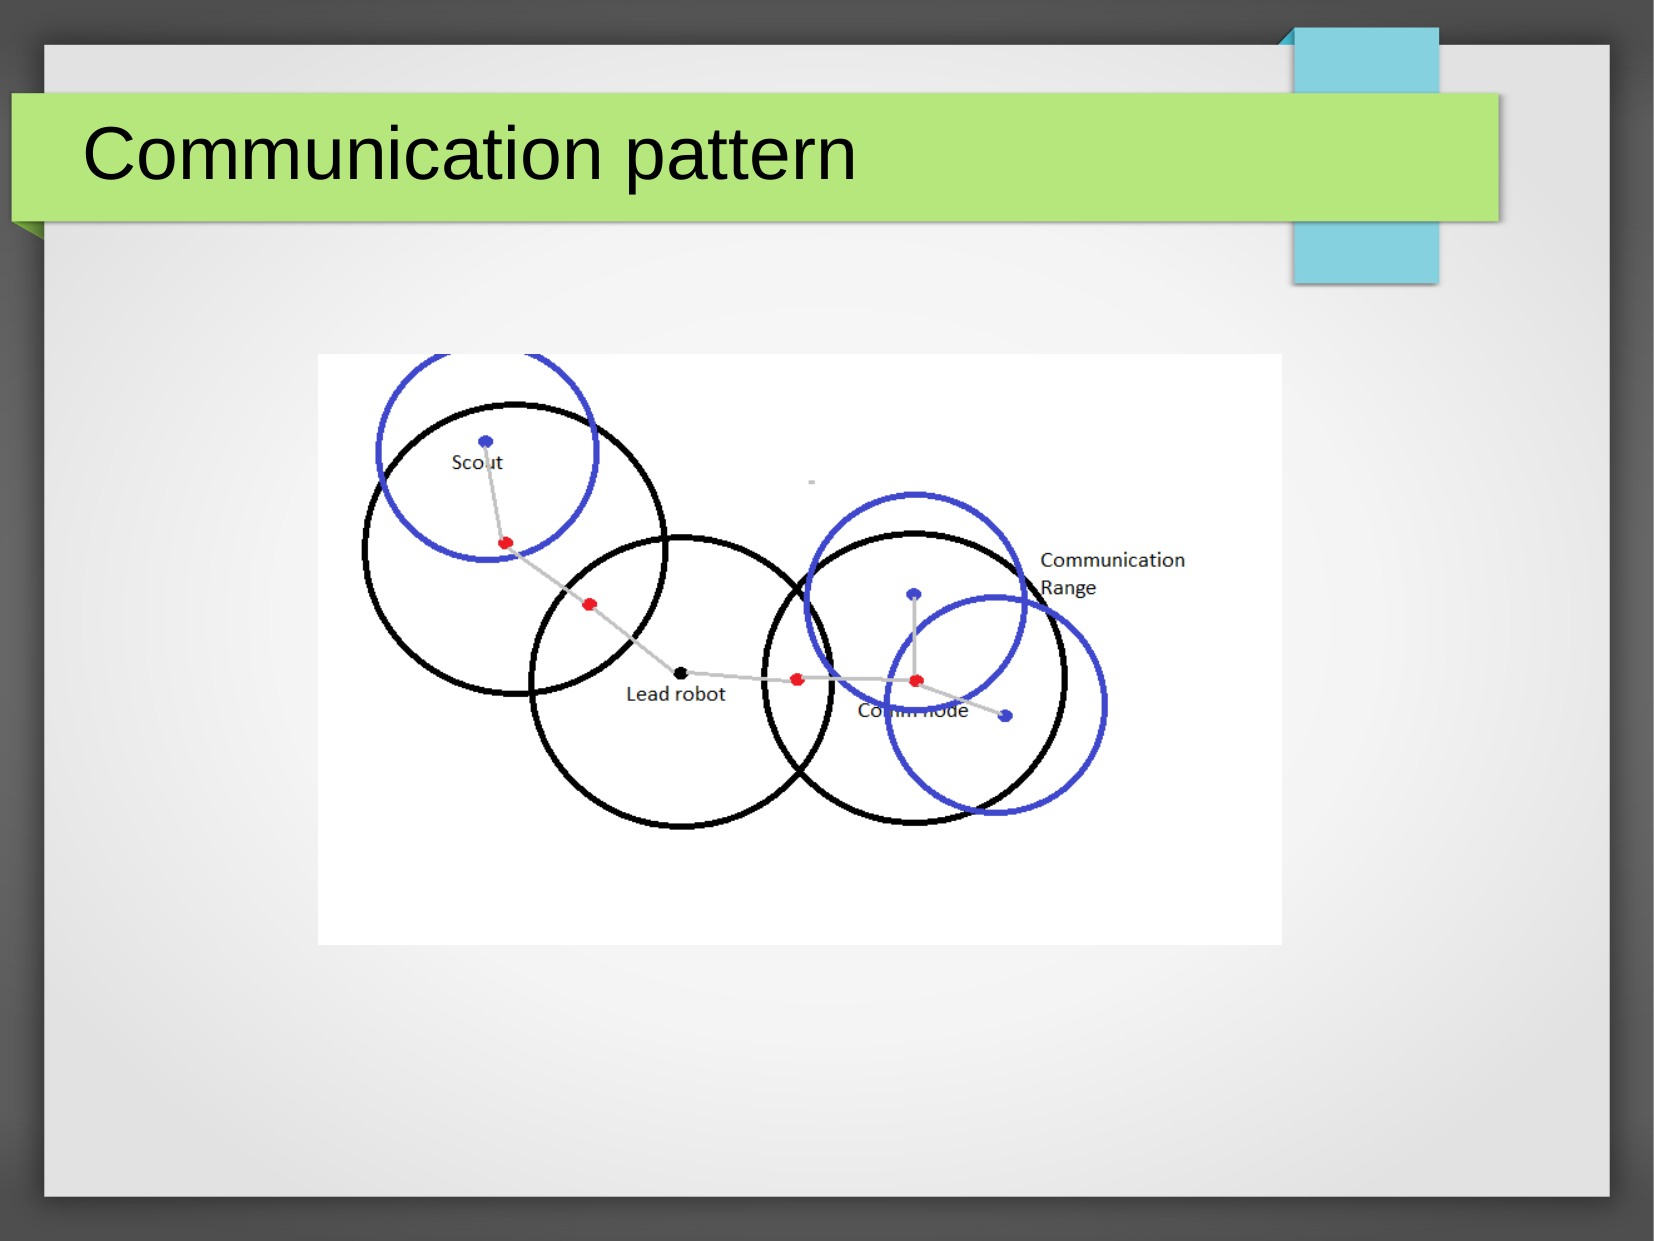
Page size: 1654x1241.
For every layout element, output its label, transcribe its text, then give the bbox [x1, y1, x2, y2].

title Communication pattern [82, 94, 1264, 213]
picture [0, 0, 1654, 1241]
